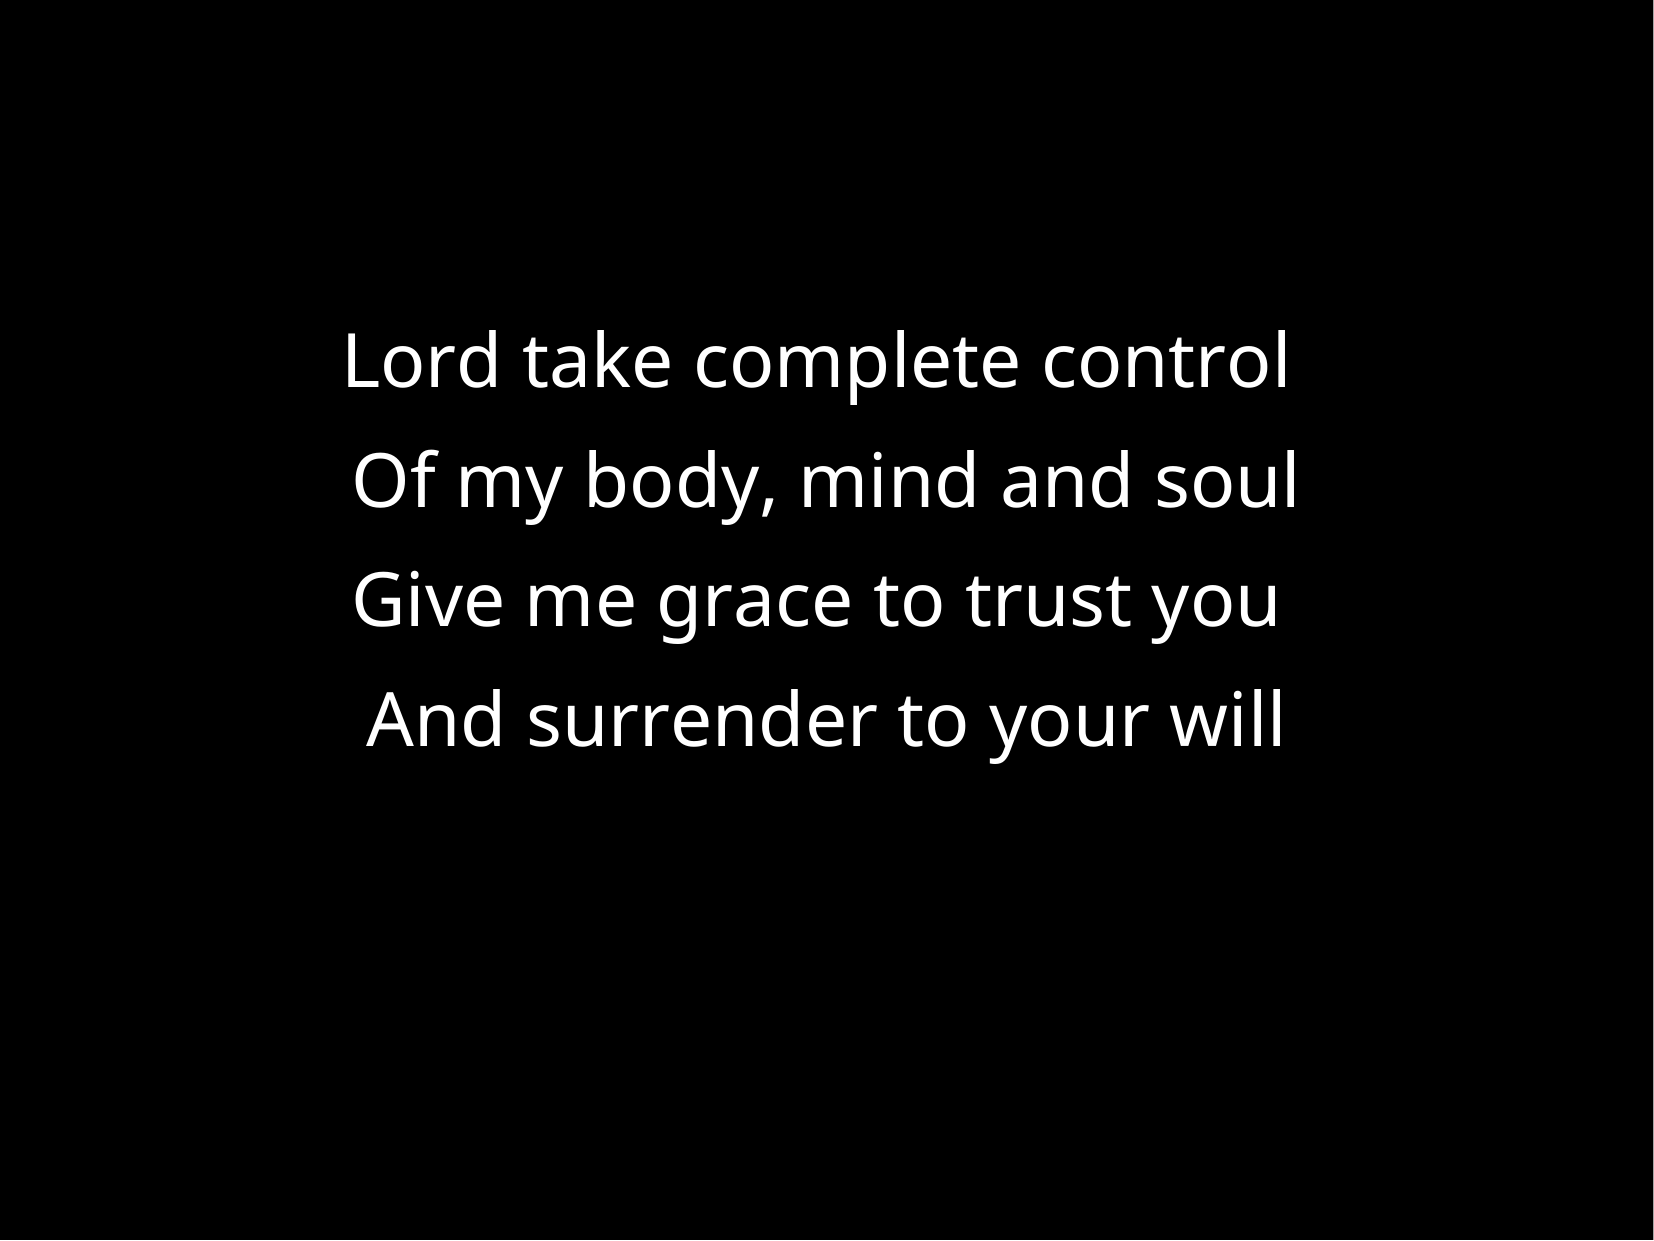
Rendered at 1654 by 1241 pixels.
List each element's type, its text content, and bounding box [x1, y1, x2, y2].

list Lord take complete control Of my body, mind and soul Give me grace to trust you And surrender to your will [0, 307, 1654, 1229]
